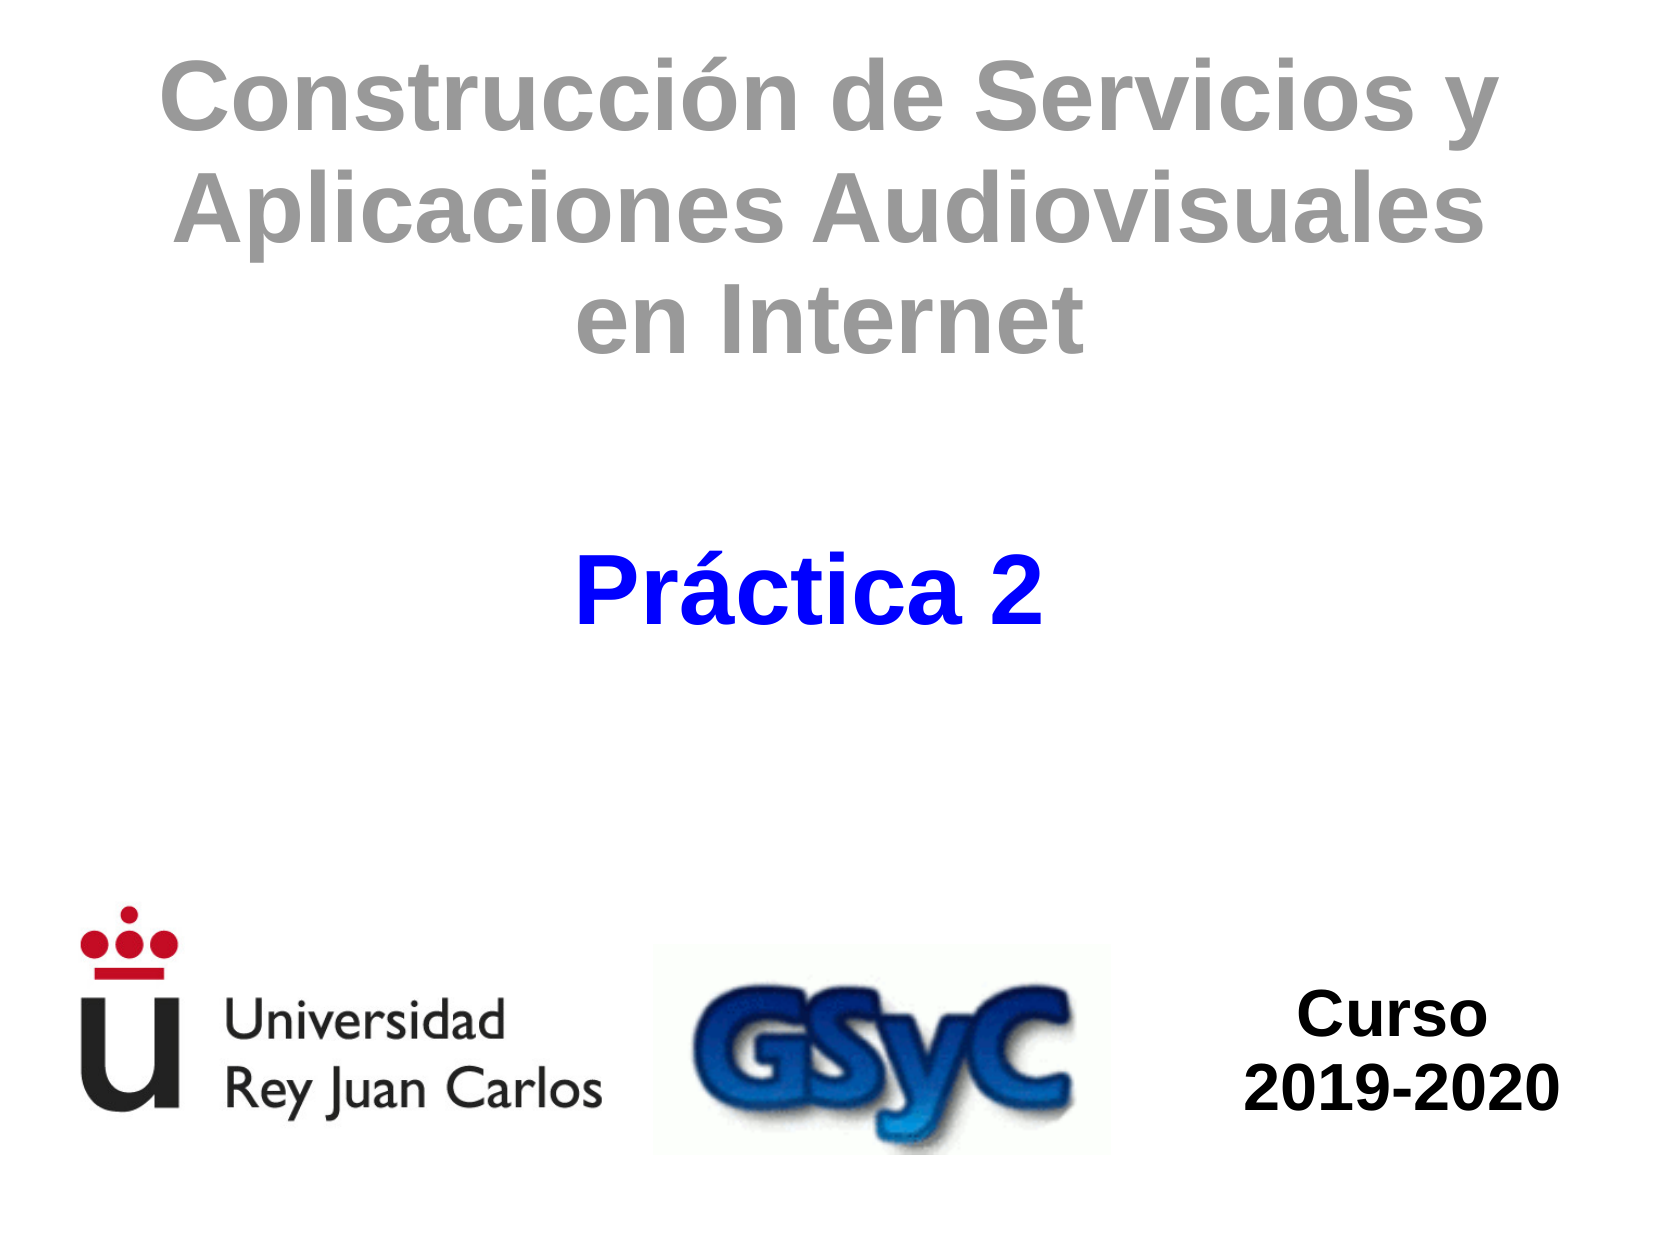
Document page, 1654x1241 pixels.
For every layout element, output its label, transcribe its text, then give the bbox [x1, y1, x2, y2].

picture [46, 884, 631, 1141]
title Construcción de Servicios y Aplicaciones Audiovisuales en Internet [144, 39, 1516, 376]
title Práctica 2 [135, 489, 1486, 691]
picture [653, 944, 1111, 1156]
title Curso 2019-2020 [1200, 975, 1606, 1126]
